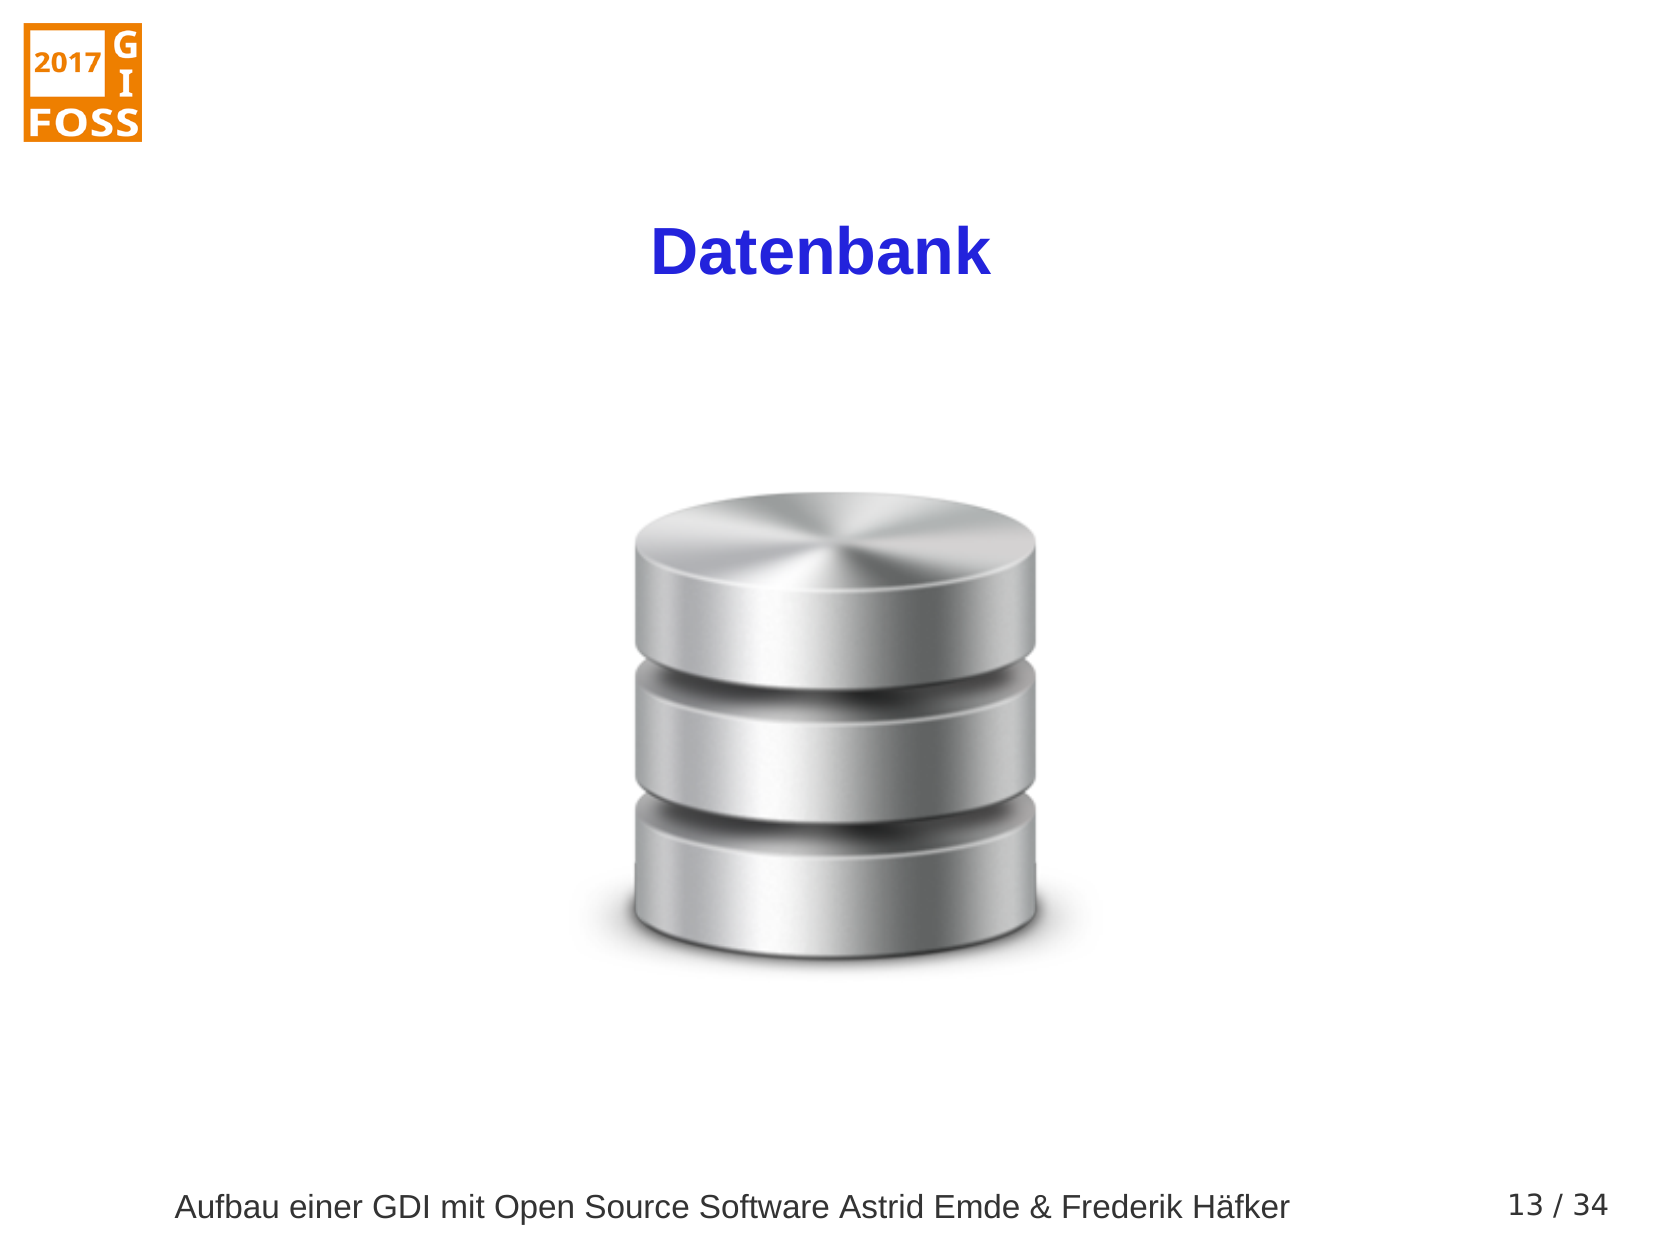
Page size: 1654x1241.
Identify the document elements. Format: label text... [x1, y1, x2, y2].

picture [569, 459, 1103, 993]
picture [23, 23, 142, 142]
title Datenbank [76, 177, 1565, 325]
